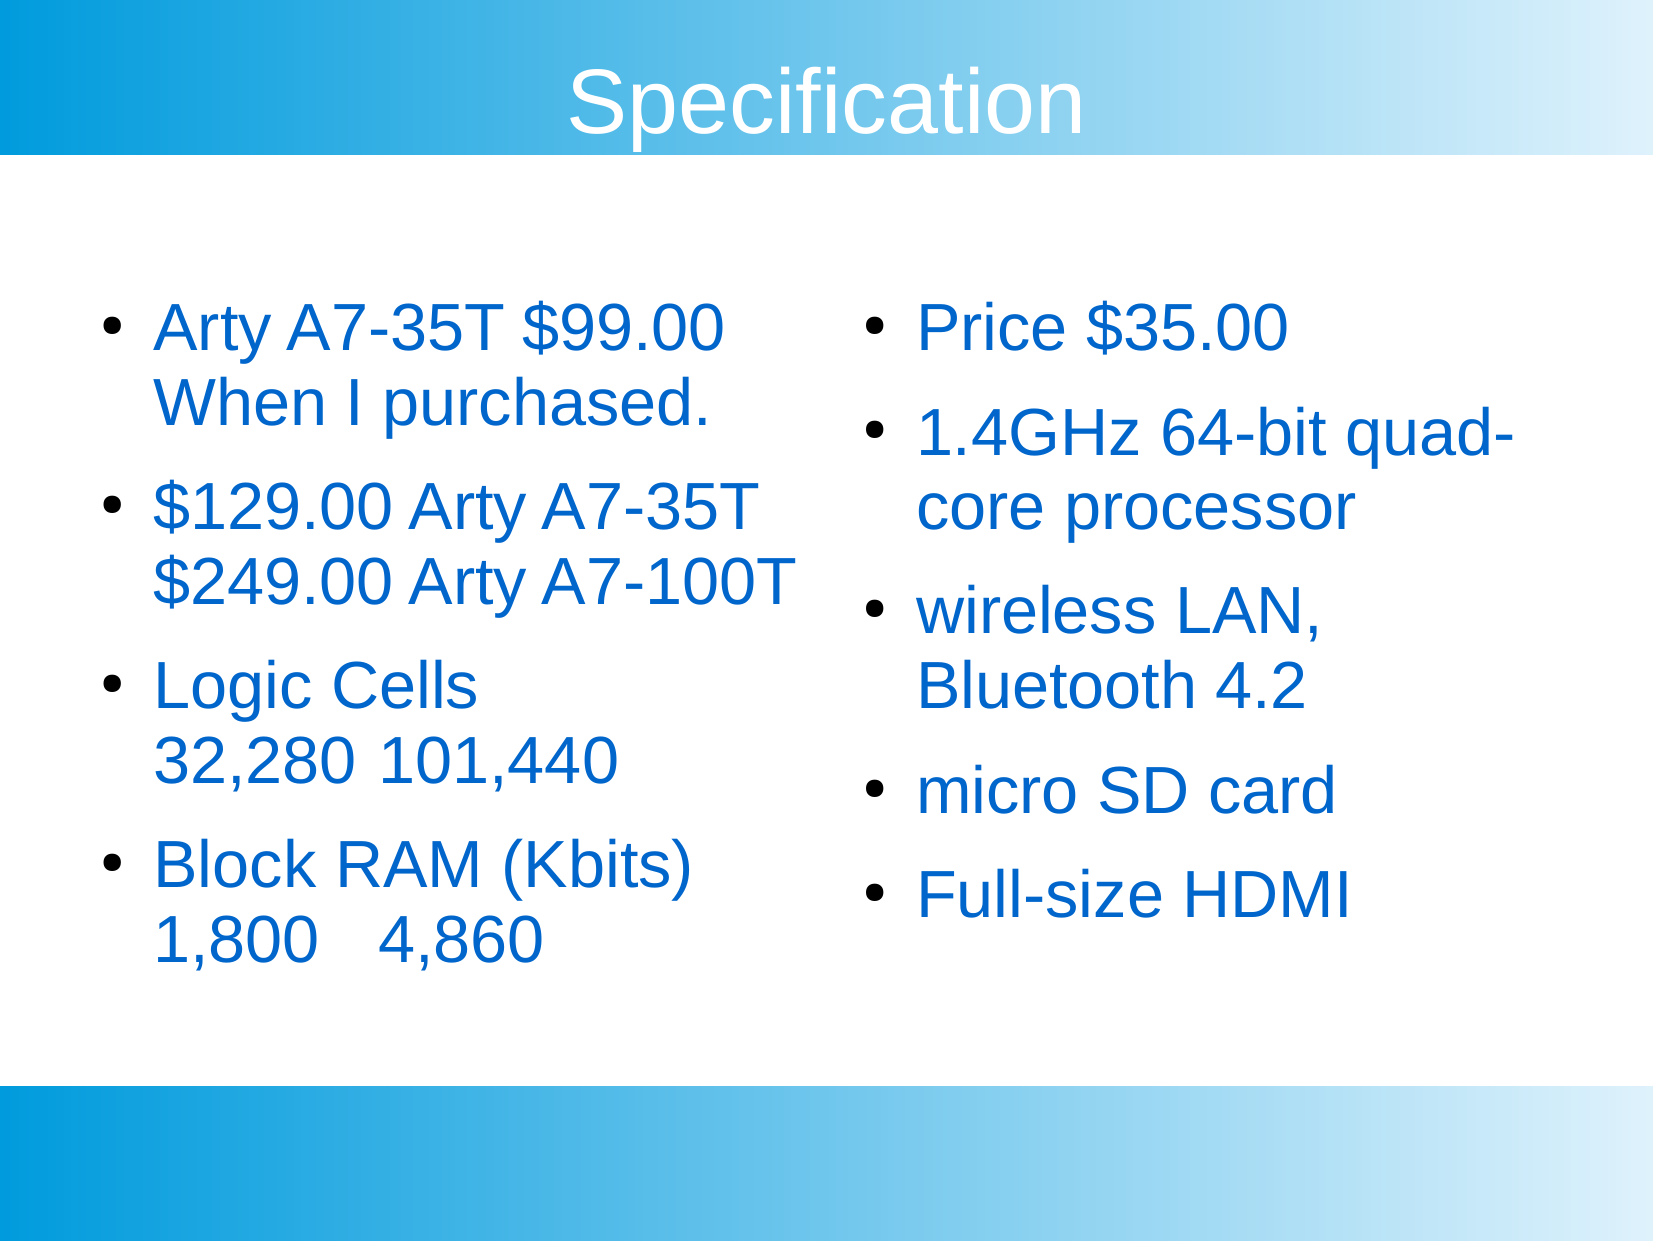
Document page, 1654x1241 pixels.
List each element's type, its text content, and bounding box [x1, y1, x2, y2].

title Specification [82, 49, 1571, 155]
list Price $35.00 1.4GHz 64-bit quad-core processor wireless LAN, Bluetooth 4.2 micro SD card Full-size HDMI [845, 290, 1572, 1010]
list Arty A7-35T $99.00 When I purchased. $129.00 Arty A7-35T $249.00 Arty A7-100T Logic Cells 32,280 101,440 Block RAM (Kbits) 1,800 4,860 [82, 290, 809, 1010]
